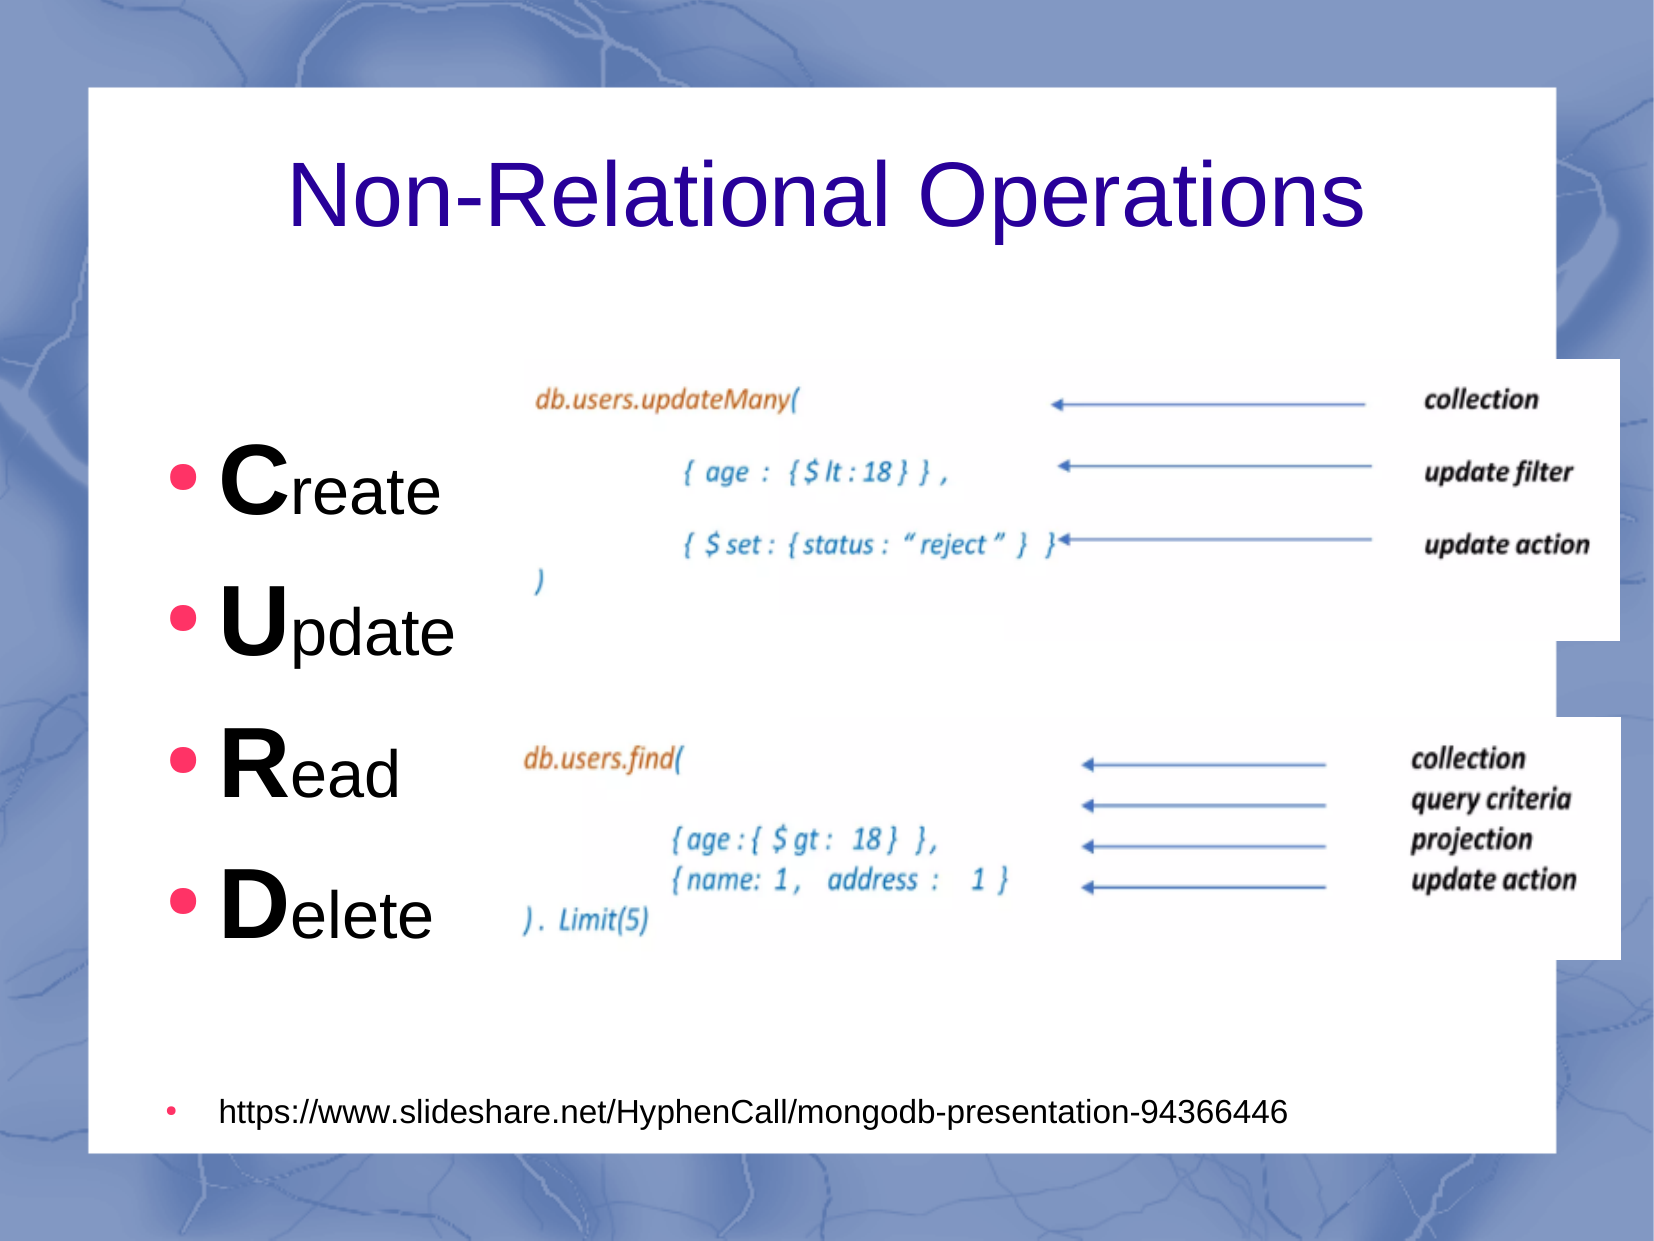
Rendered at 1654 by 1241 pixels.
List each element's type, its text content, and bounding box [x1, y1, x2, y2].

title Non-Relational Operations [118, 90, 1536, 298]
list Create Update Read Delete https://www.slideshare.net/HyphenCall/mongodb-presentation-94366446 [147, 319, 1506, 1131]
picture [0, 0, 1654, 1241]
